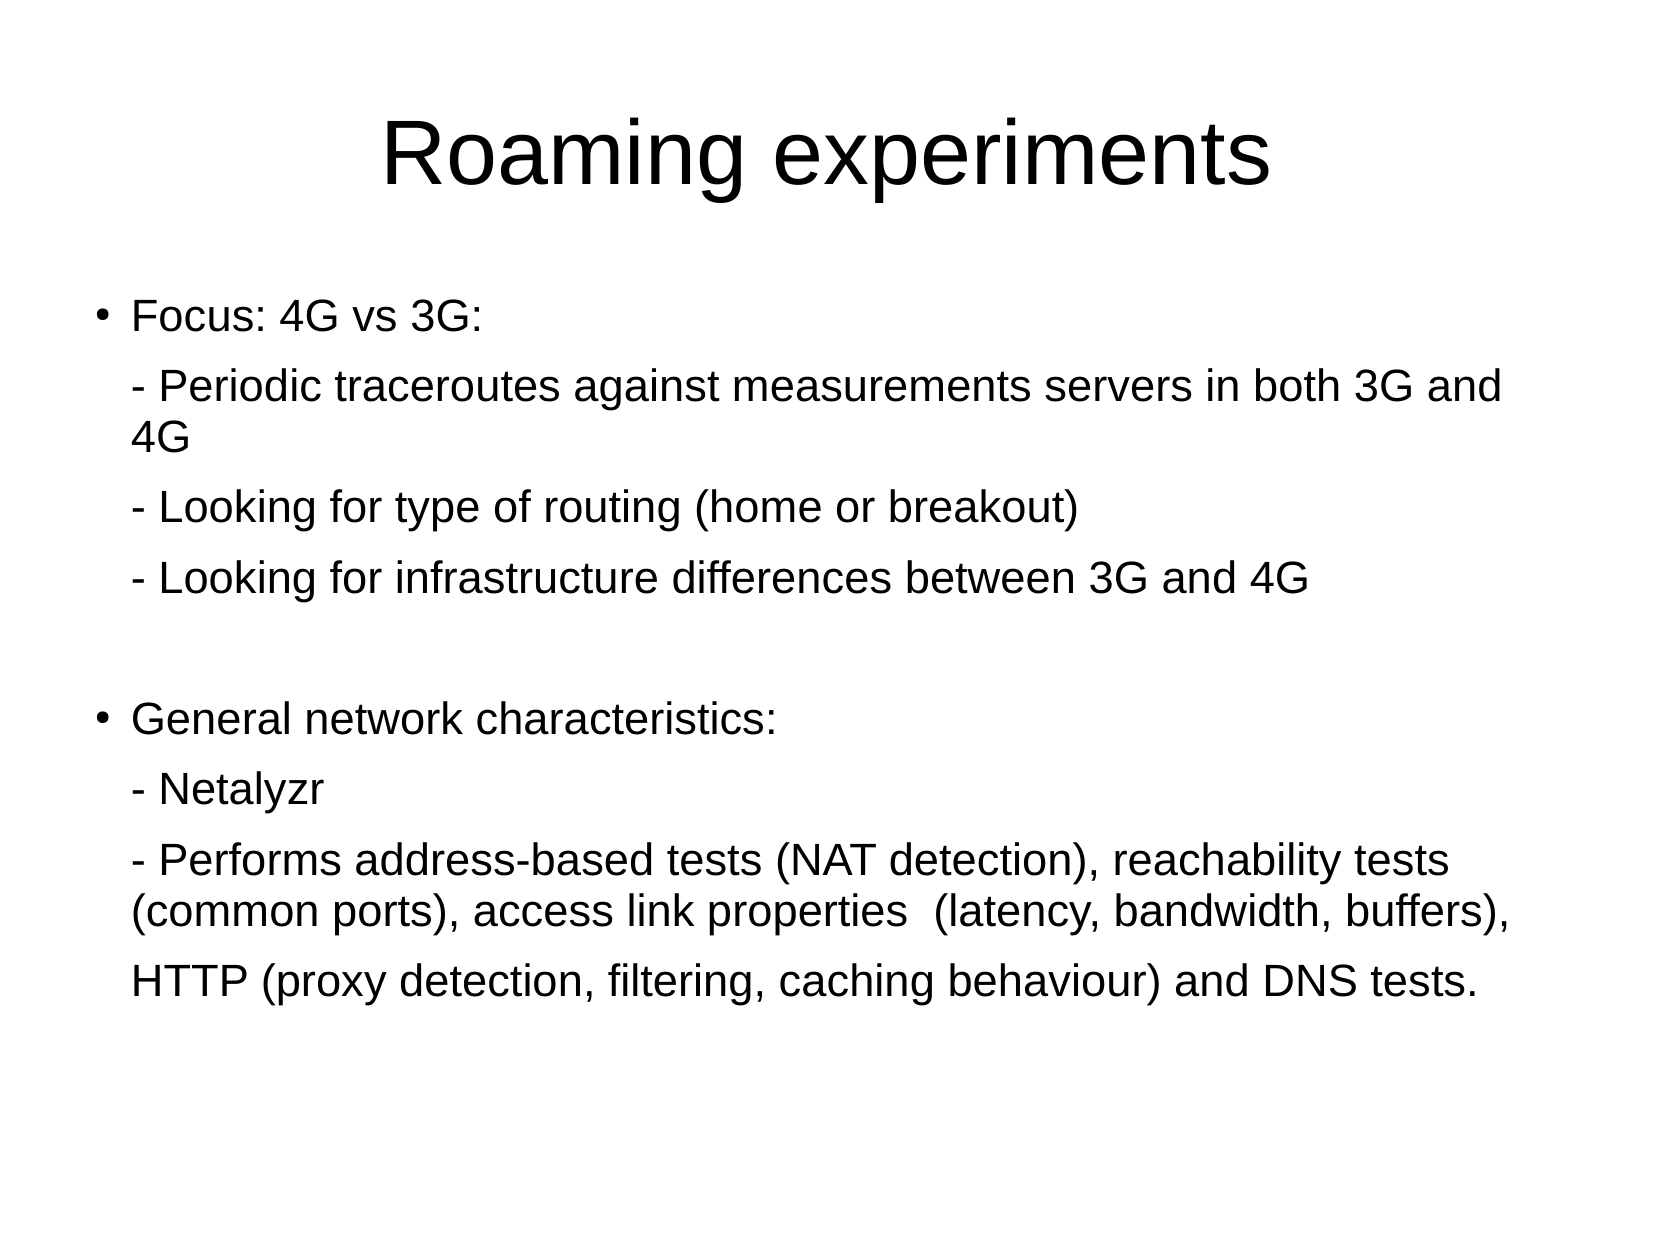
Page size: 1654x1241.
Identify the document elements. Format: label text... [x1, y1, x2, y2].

title Roaming experiments [82, 49, 1571, 257]
list Focus: 4G vs 3G: - Periodic traceroutes against measurements servers in both 3G and 4G - Looking for type of routing (home or breakout) - Looking for infrastructure differences between 3G and 4G General network characteristics: - Netalyzr - Performs address-based tests (NAT detection), reachability tests (common ports), access link properties (latency, bandwidth, buffers), HTTP (proxy detection, filtering, caching behaviour) and DNS tests. [82, 290, 1571, 1010]
